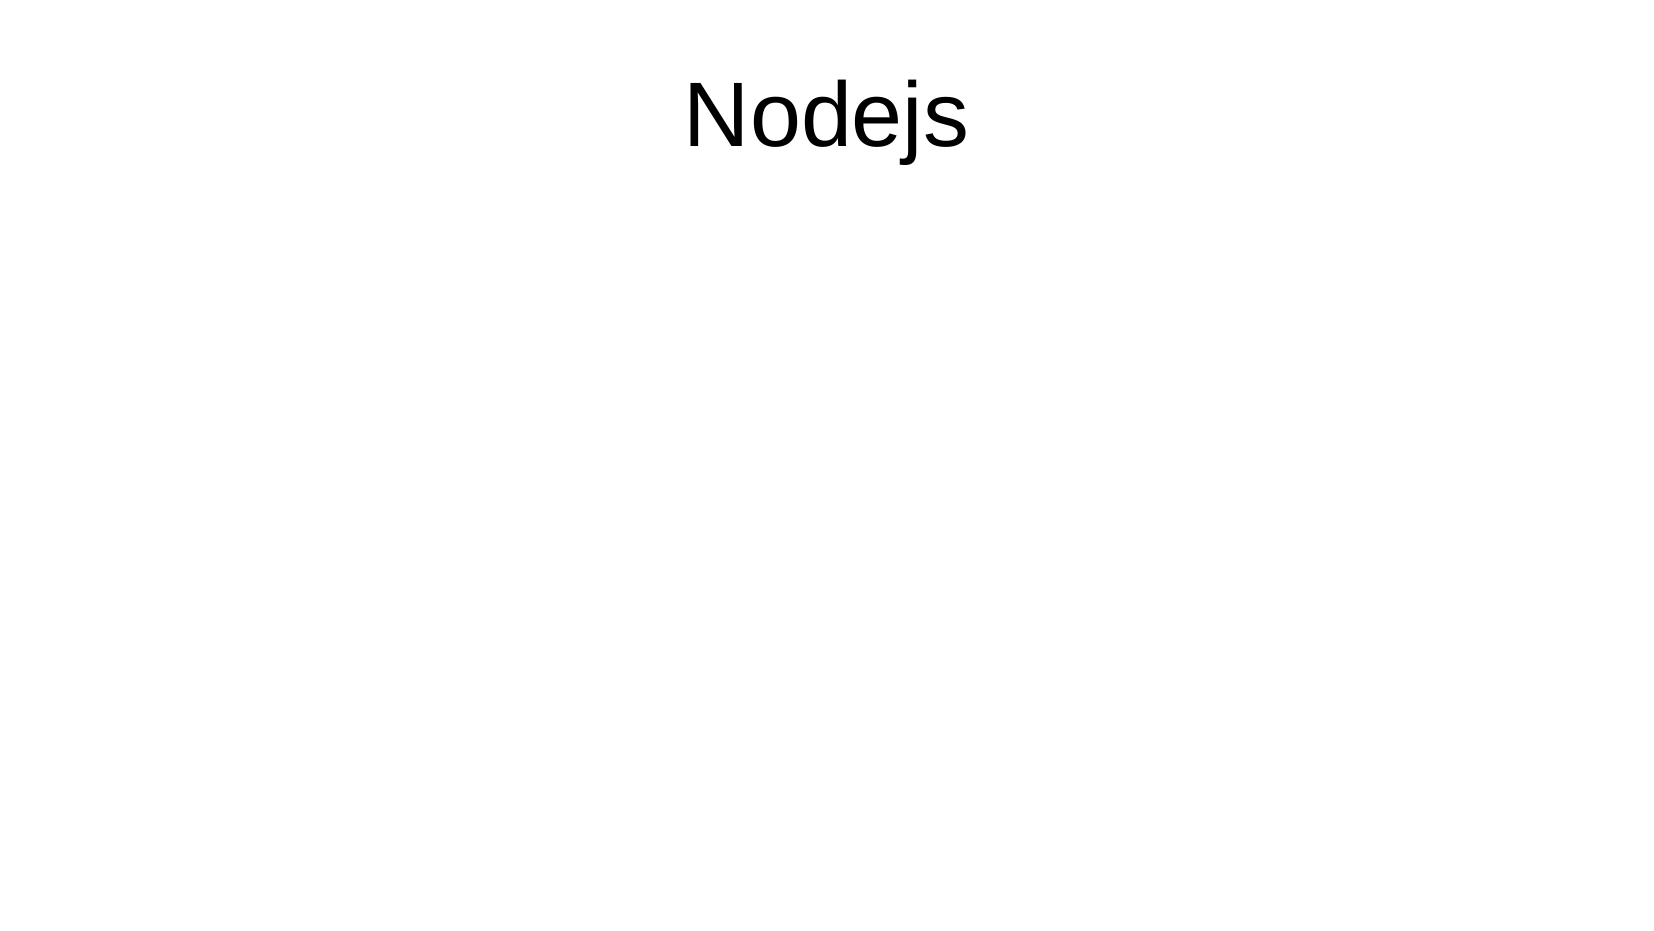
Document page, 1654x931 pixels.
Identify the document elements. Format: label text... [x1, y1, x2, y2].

title Nodejs [82, 37, 1571, 193]
